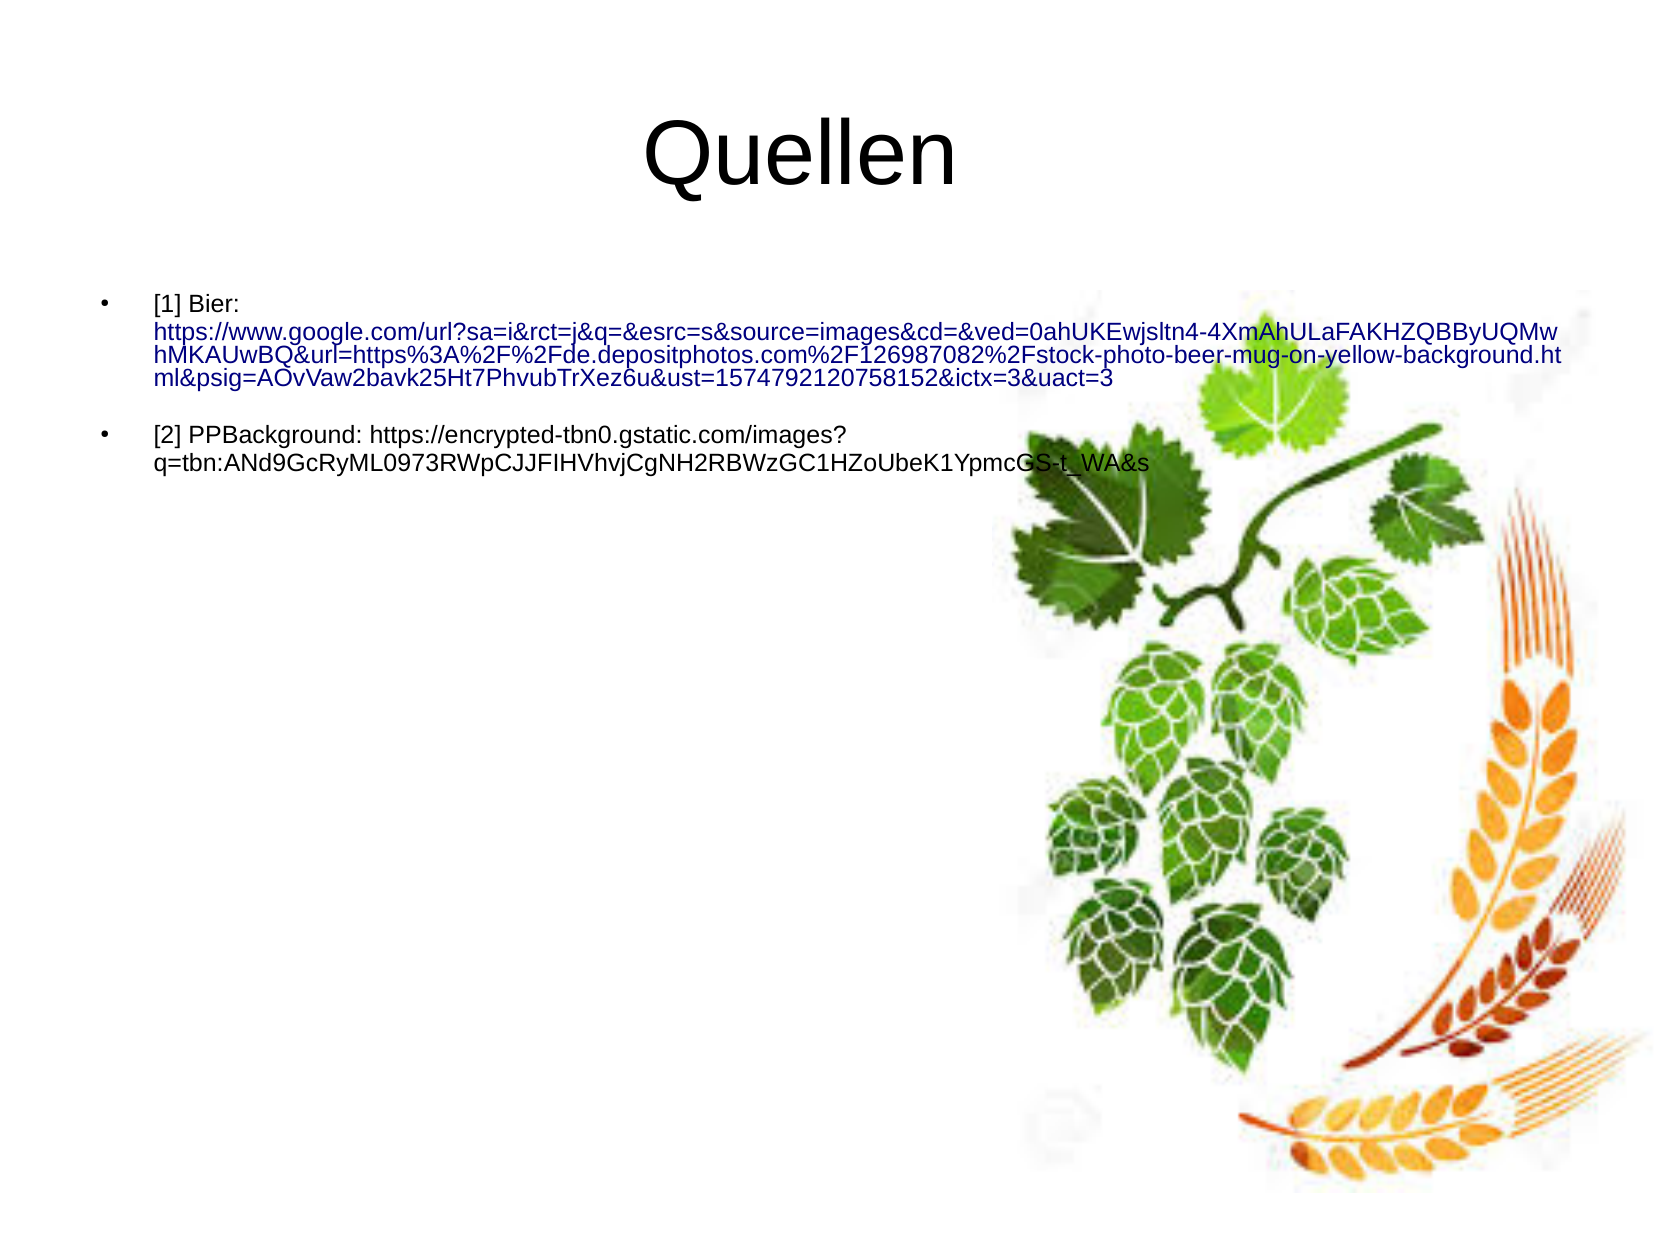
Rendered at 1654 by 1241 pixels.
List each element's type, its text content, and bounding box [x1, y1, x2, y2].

list [1] Bier: https://www.google.com/url?sa=i&rct=j&q=&esrc=s&source=images&cd=&ved=0ahUKEwjsltn4-4XmAhULaFAKHZQBByUQMwhMKAUwBQ&url=https%3A%2F%2Fde.depositphotos.com%2F126987082%2Fstock-photo-beer-mug-on-yellow-background.html&psig=AOvVaw2bavk25Ht7PhvubTrXez6u&ust=1574792120758152&ictx=3&uact=3 [2] PPBackground: https://encrypted-tbn0.gstatic.com/images?q=tbn:ANd9GcRyML0973RWpCJJFIHVhvjCgNH2RBWzGC1HZoUbeK1YpmcGS-t_WA&s [82, 290, 1571, 1109]
picture [992, 290, 1654, 1193]
title Quellen [82, 49, 1571, 257]
